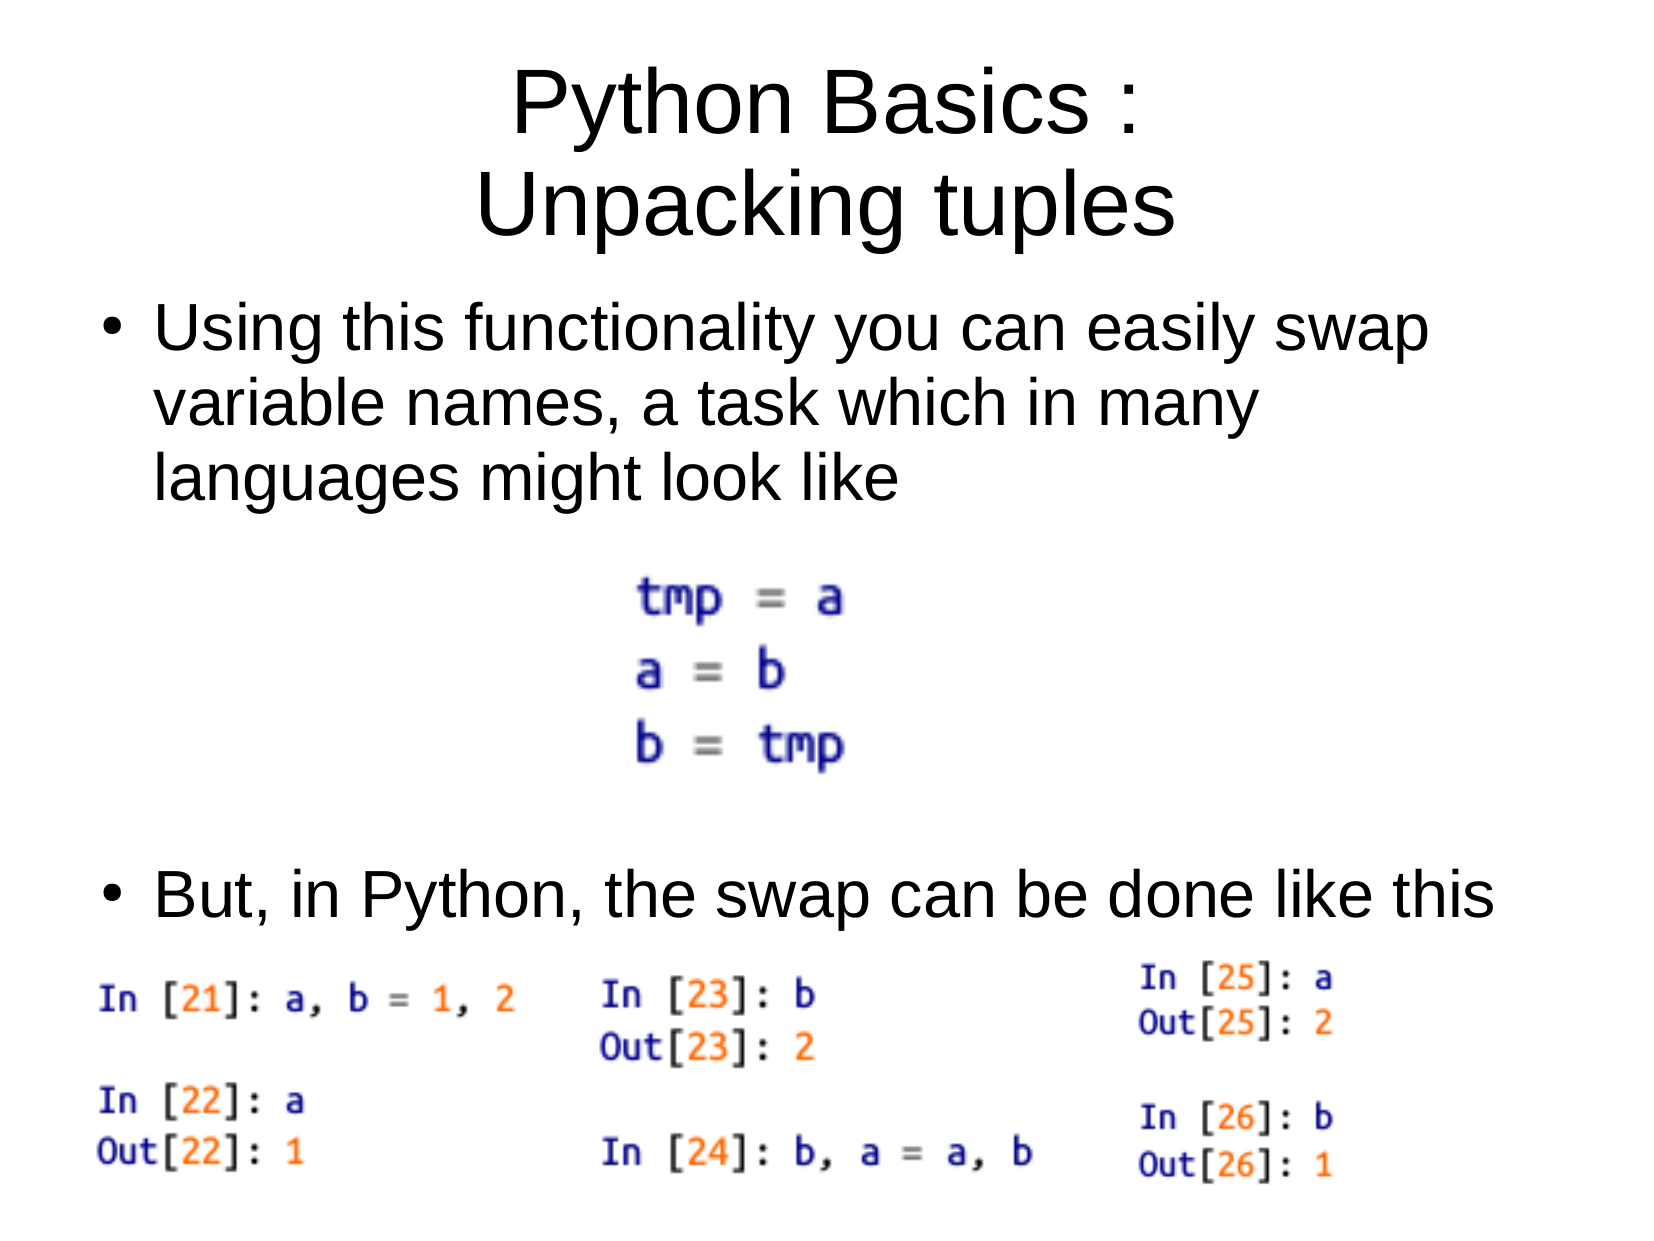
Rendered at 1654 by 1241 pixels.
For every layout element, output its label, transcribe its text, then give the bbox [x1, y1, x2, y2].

picture [624, 568, 901, 793]
picture [585, 974, 1049, 1201]
title Python Basics : Unpacking tuples [82, 49, 1571, 257]
list Using this functionality you can easily swap variable names, a task which in many languages might look like But, in Python, the swap can be done like this [82, 290, 1571, 1010]
picture [75, 974, 569, 1186]
picture [1130, 959, 1570, 1196]
